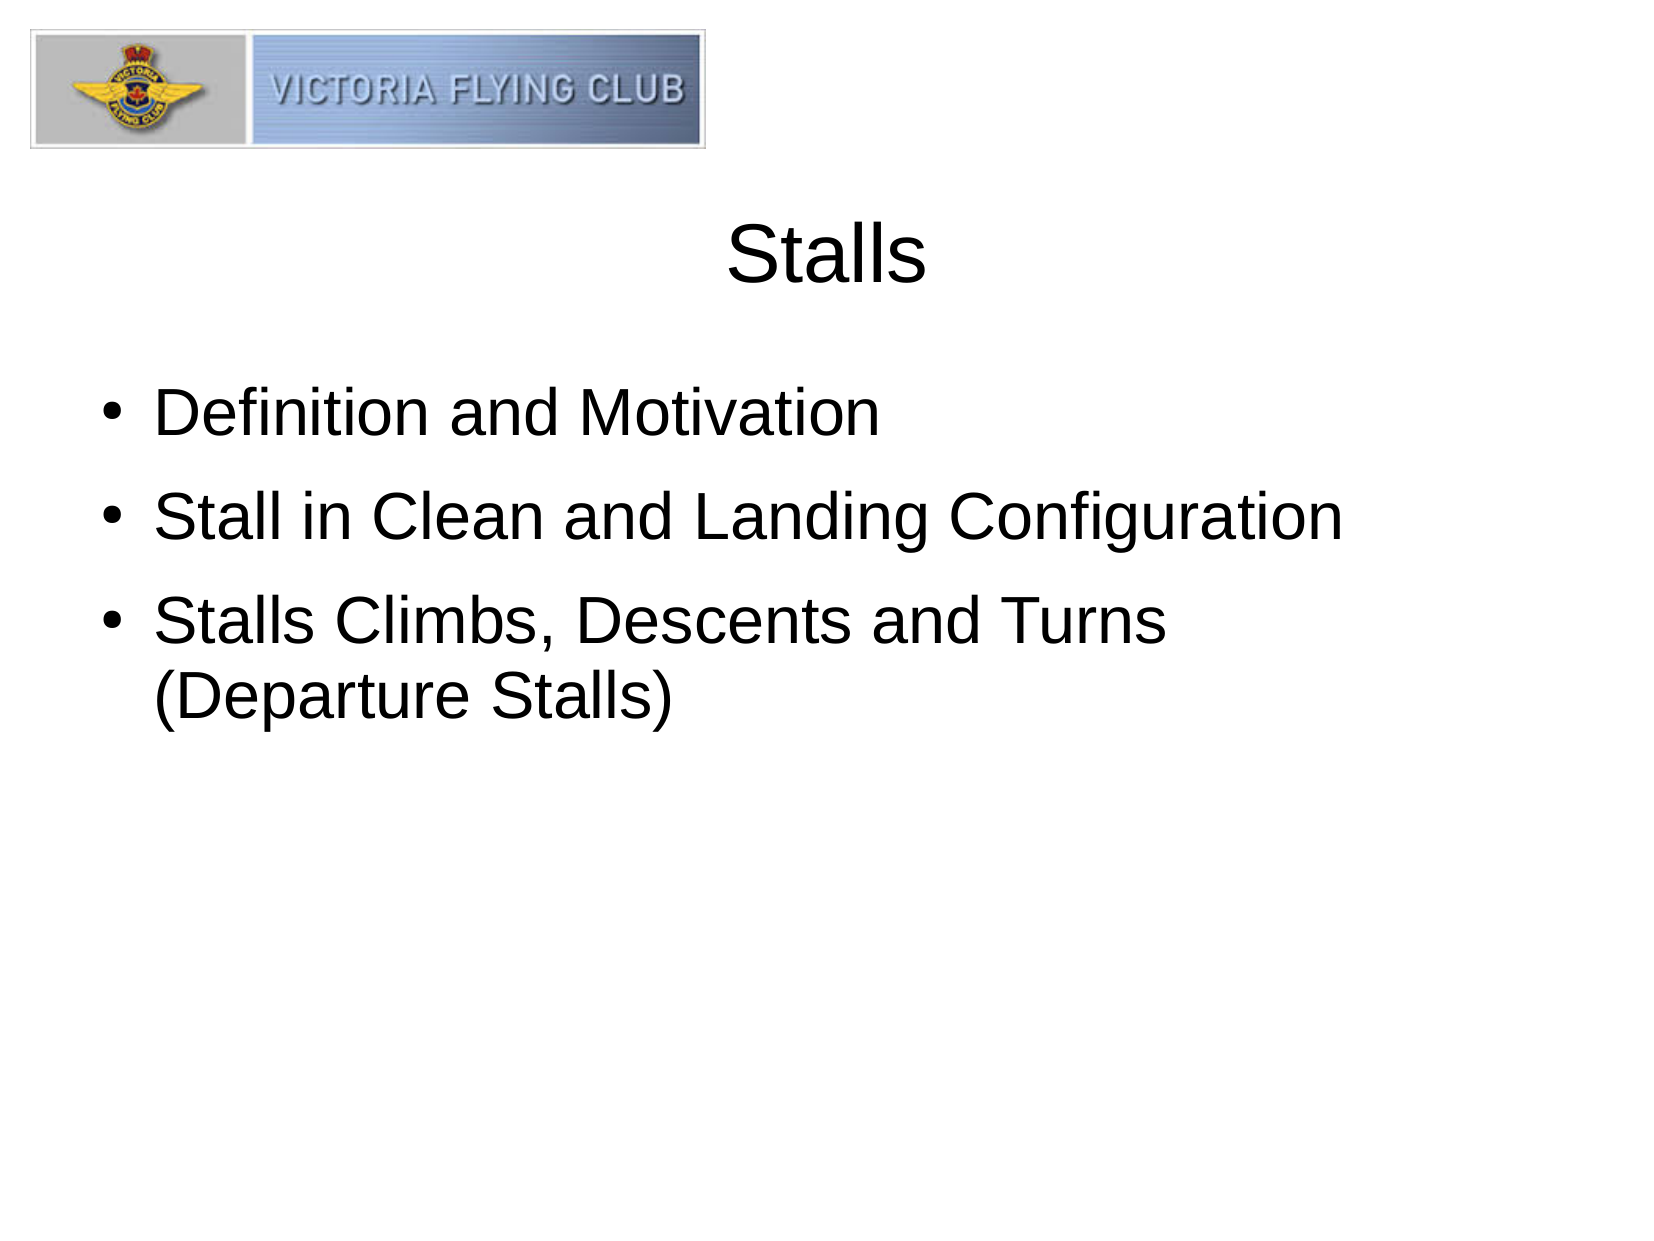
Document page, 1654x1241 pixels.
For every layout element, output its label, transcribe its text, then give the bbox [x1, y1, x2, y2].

picture [30, 29, 706, 149]
title Stalls [82, 150, 1571, 358]
list Definition and Motivation Stall in Clean and Landing Configuration Stalls Climbs, Descents and Turns (Departure Stalls) [82, 375, 1571, 1095]
